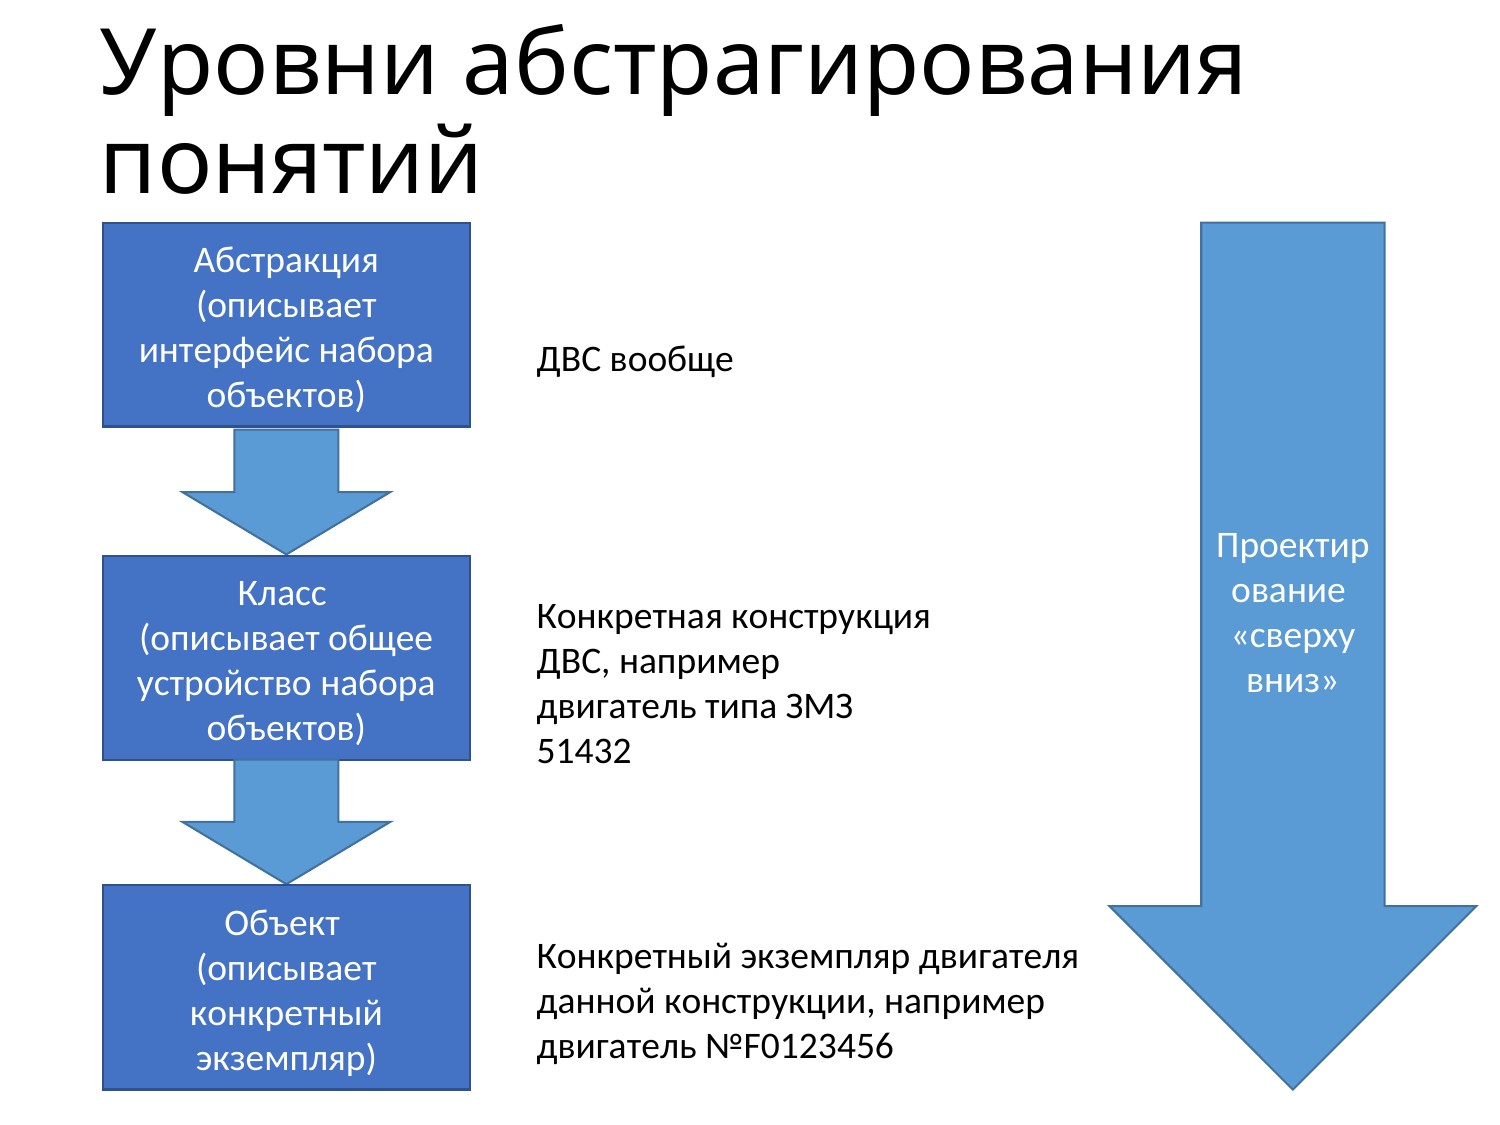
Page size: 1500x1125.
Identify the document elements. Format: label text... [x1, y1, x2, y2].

title Уровни абстрагирования понятий [85, 5, 1459, 223]
text_box [182, 759, 391, 885]
text_box Проектирование «сверху вниз» [1109, 222, 1477, 1090]
text_box Конкретный экземпляр двигателя данной конструкции, например двигатель №F0123456 [521, 923, 1115, 1075]
text_box [182, 429, 391, 555]
text_box Абстракция (описывает интерфейс набора объектов) [103, 222, 470, 427]
text_box ДВС вообще [521, 326, 809, 387]
text_box Класс (описывает общее устройство набора объектов) [103, 555, 470, 760]
text_box Конкретная конструкция ДВС, например двигатель типа ЗМЗ 51432 [521, 583, 949, 779]
text_box Объект (описывает конкретный экземпляр) [103, 885, 470, 1090]
